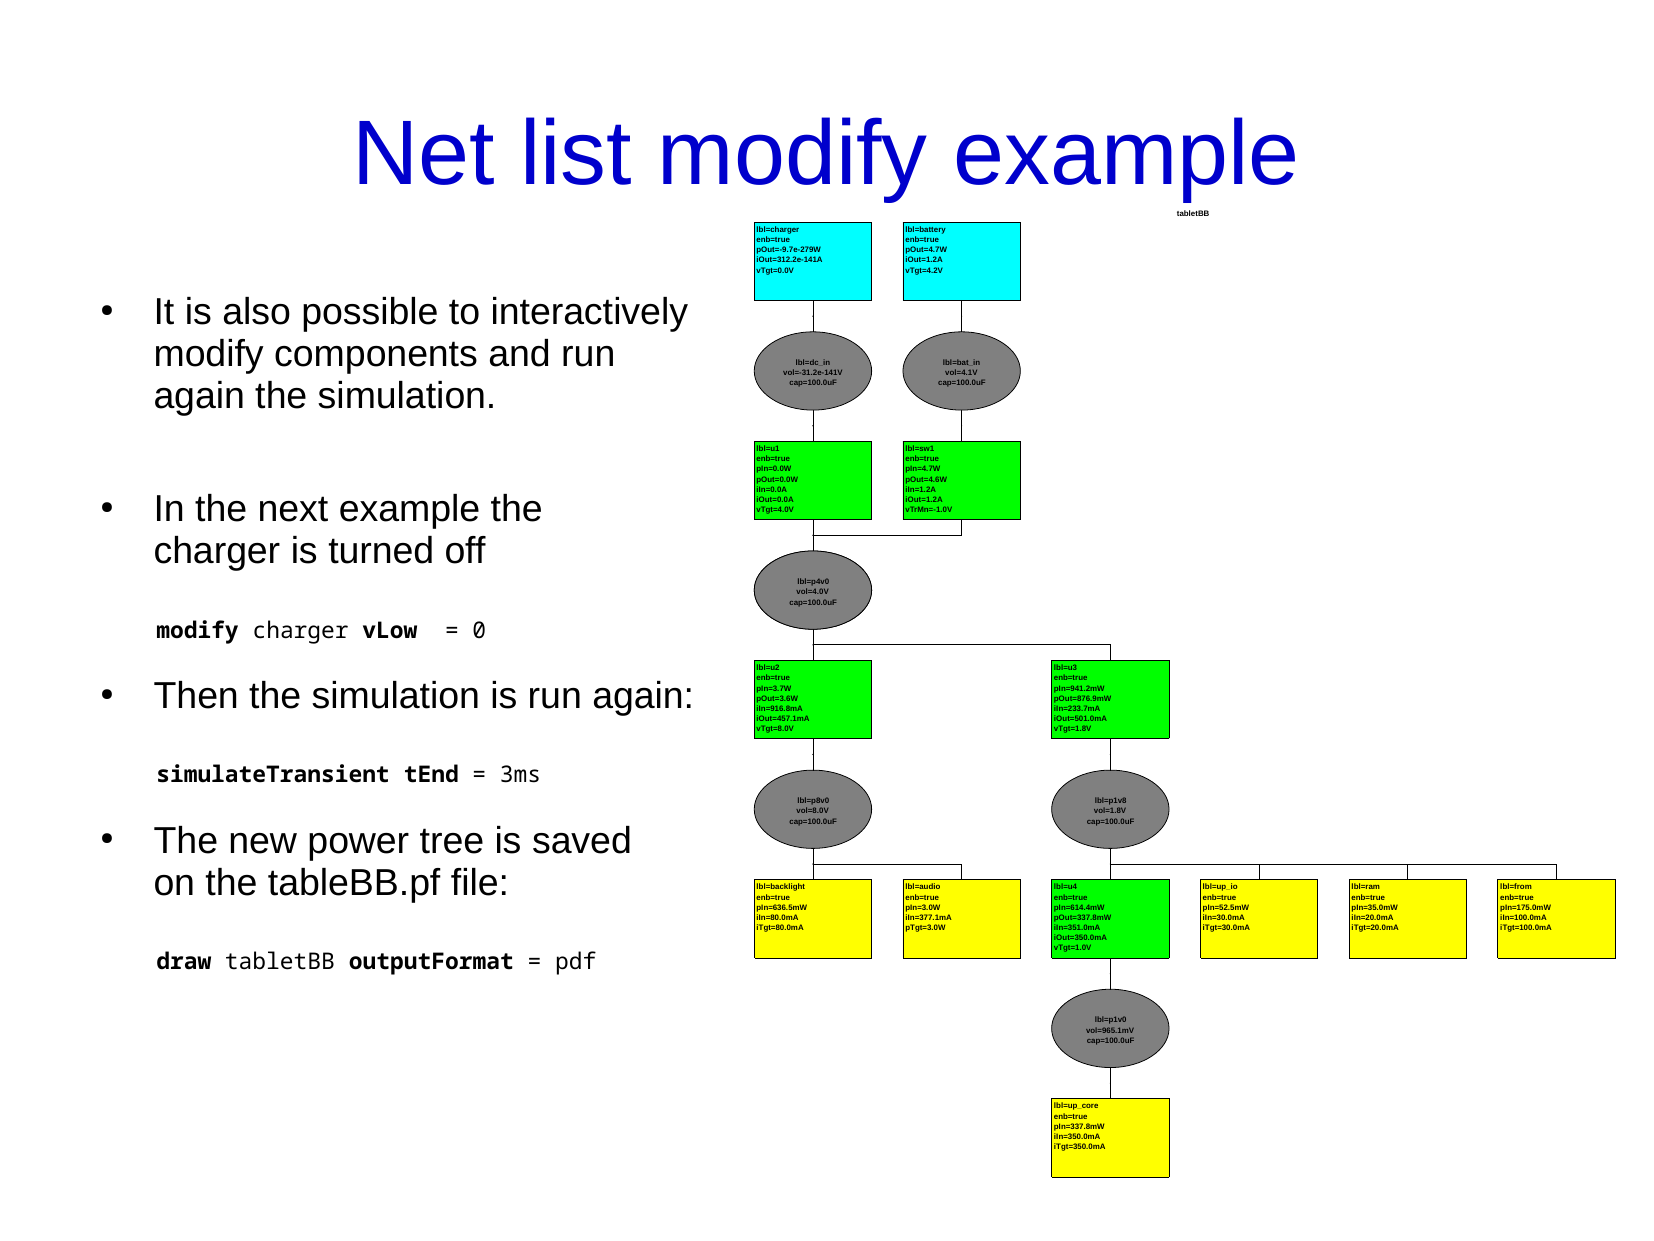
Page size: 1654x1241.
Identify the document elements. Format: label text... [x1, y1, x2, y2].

list It is also possible to interactively modify components and run again the simulation. In the next example the charger is turned off modify charger vLow = 0 Then the simulation is run again: simulateTransient tEnd = 3ms The new power tree is saved on the tableBB.pf file: draw tabletBB outputFormat = pdf [82, 290, 738, 1010]
picture [738, 206, 1648, 1241]
title Net list modify example [82, 49, 1571, 257]
